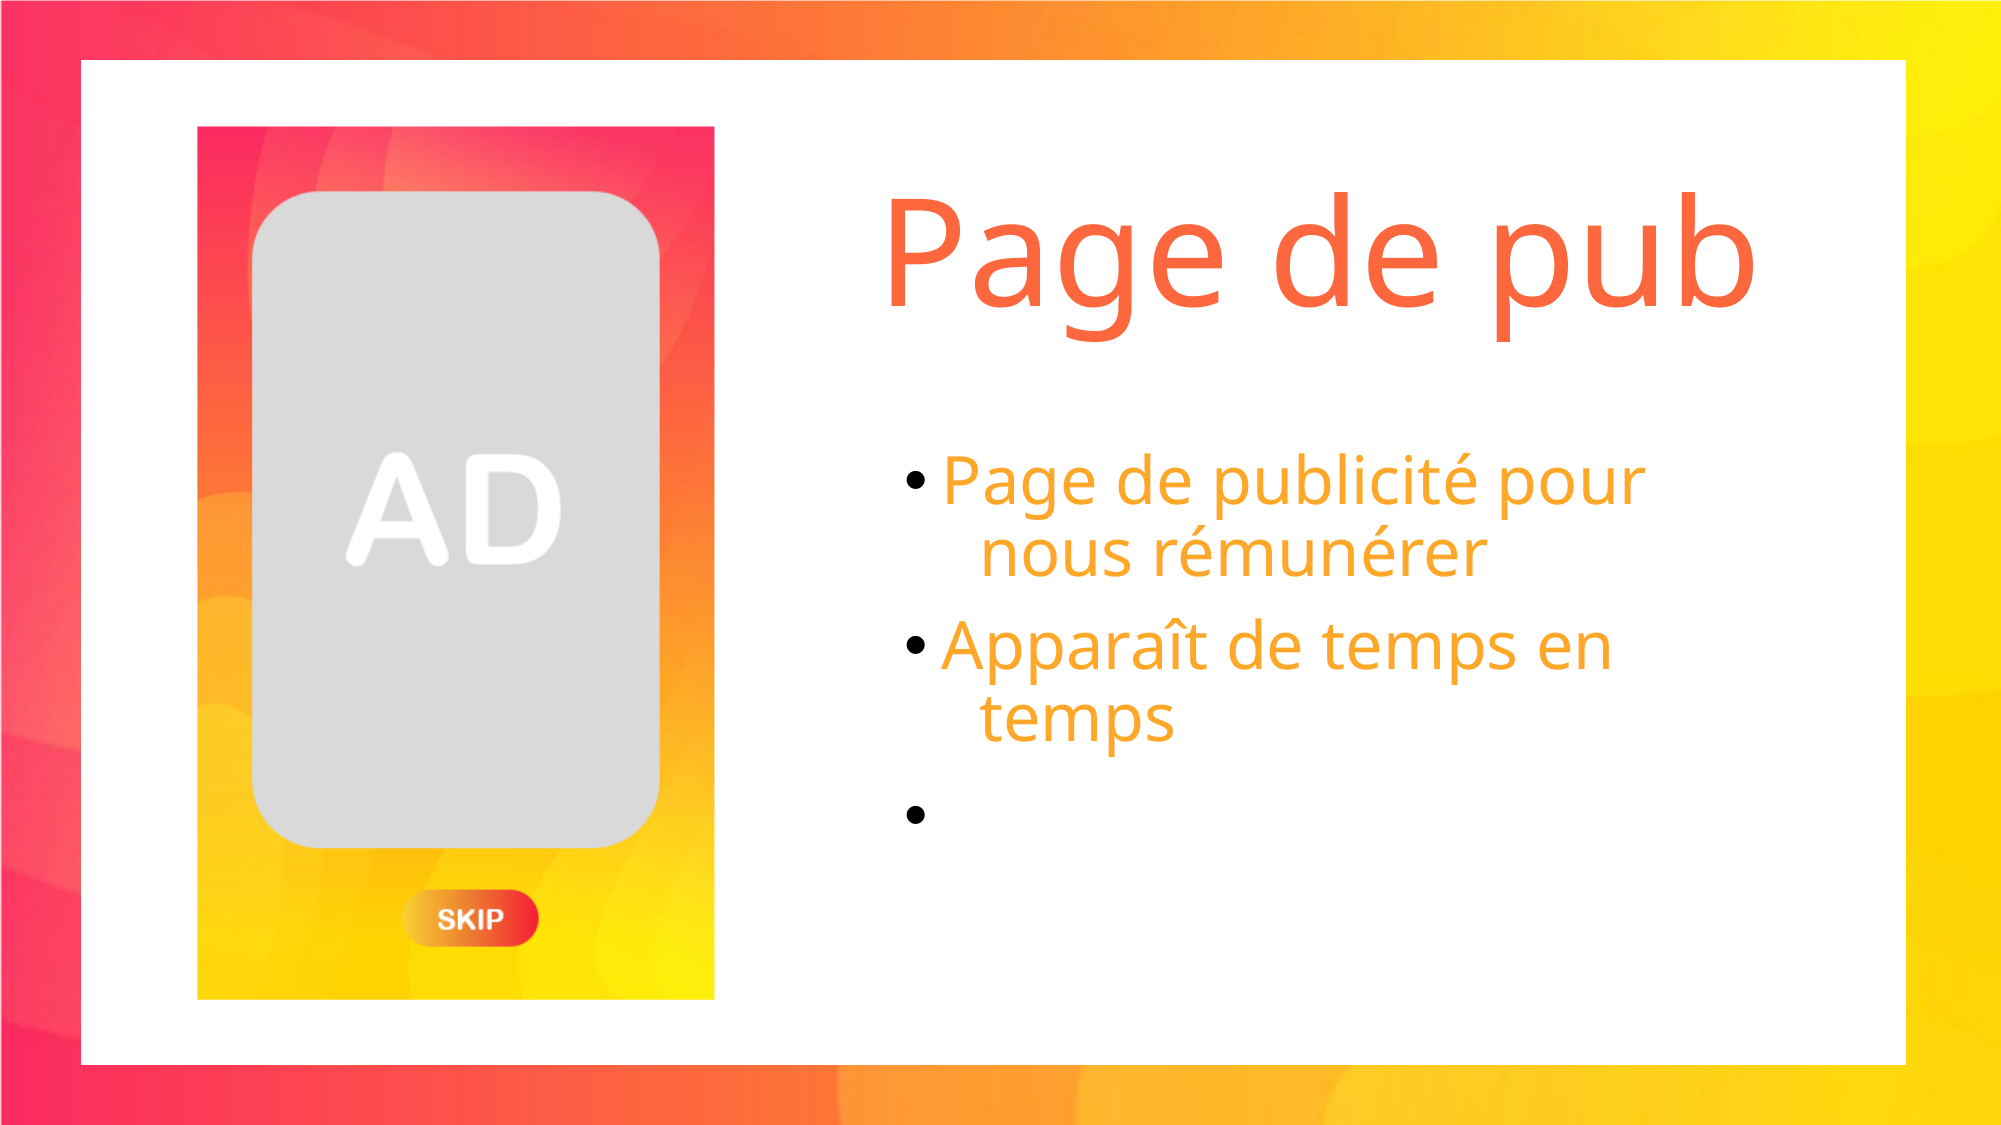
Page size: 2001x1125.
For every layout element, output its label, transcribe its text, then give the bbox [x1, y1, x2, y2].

picture [0, 0, 2000, 1125]
text_box [81, 60, 1906, 1065]
text_box Page de pub [862, 149, 1809, 347]
text_box Page de publicité pour nous rémunérer Apparaît de temps en temps [889, 439, 1743, 775]
